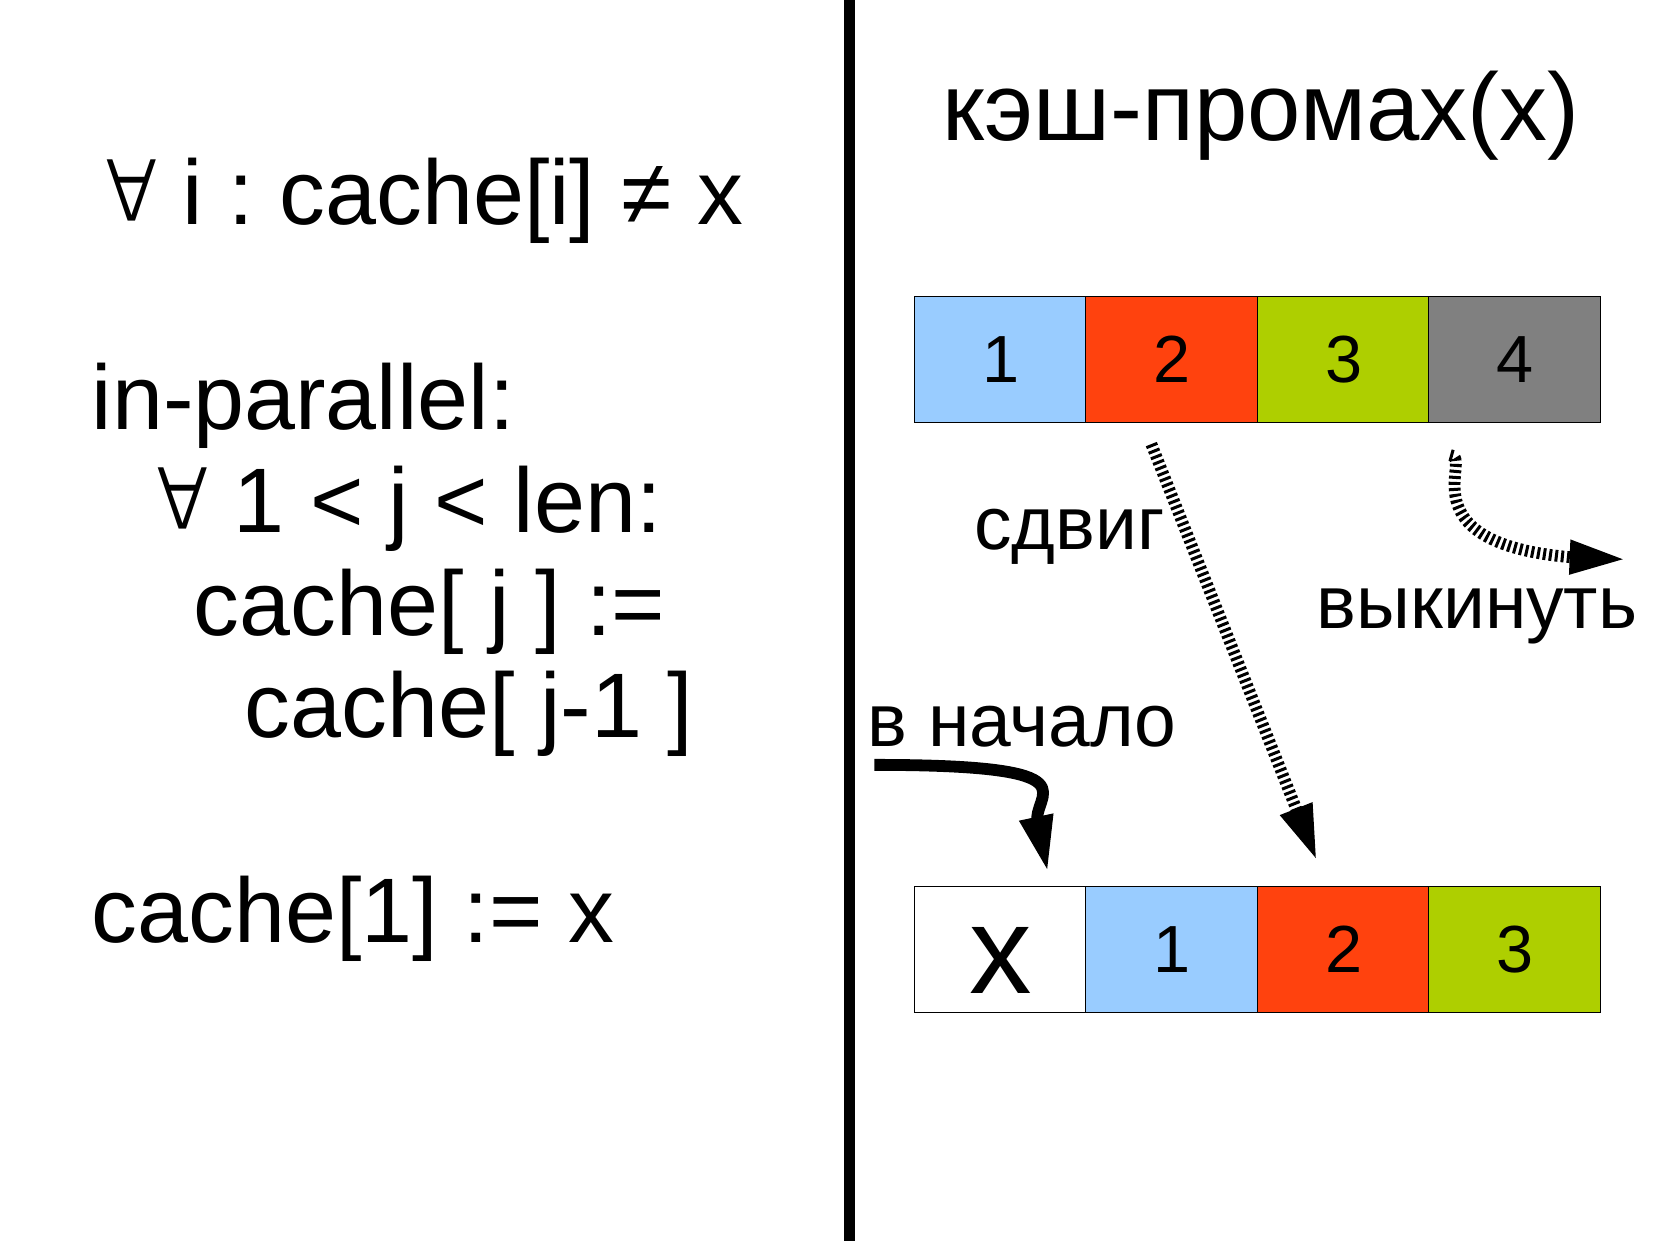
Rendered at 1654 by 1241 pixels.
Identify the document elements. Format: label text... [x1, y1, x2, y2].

text_box x [914, 886, 1085, 1013]
text_box 2 [1257, 886, 1428, 1013]
text_box 4 [1428, 296, 1601, 423]
text_box 3 [1257, 296, 1428, 423]
text_box 2 [1085, 296, 1257, 423]
text_box в начало [852, 670, 1192, 770]
text_box сдвиг [959, 473, 1180, 573]
text_box кэш-промах(x) [927, 45, 1595, 168]
text_box 1 [1085, 886, 1257, 1013]
text_box 3 [1428, 886, 1601, 1013]
text_box 1 [914, 296, 1085, 423]
text_box  i : cache[i] ≠ x in-parallel:  1 < j < len: cache[ j ] := cache[ j-1 ] cache[1] := x [77, 134, 779, 1053]
text_box выкинуть [1301, 552, 1653, 652]
